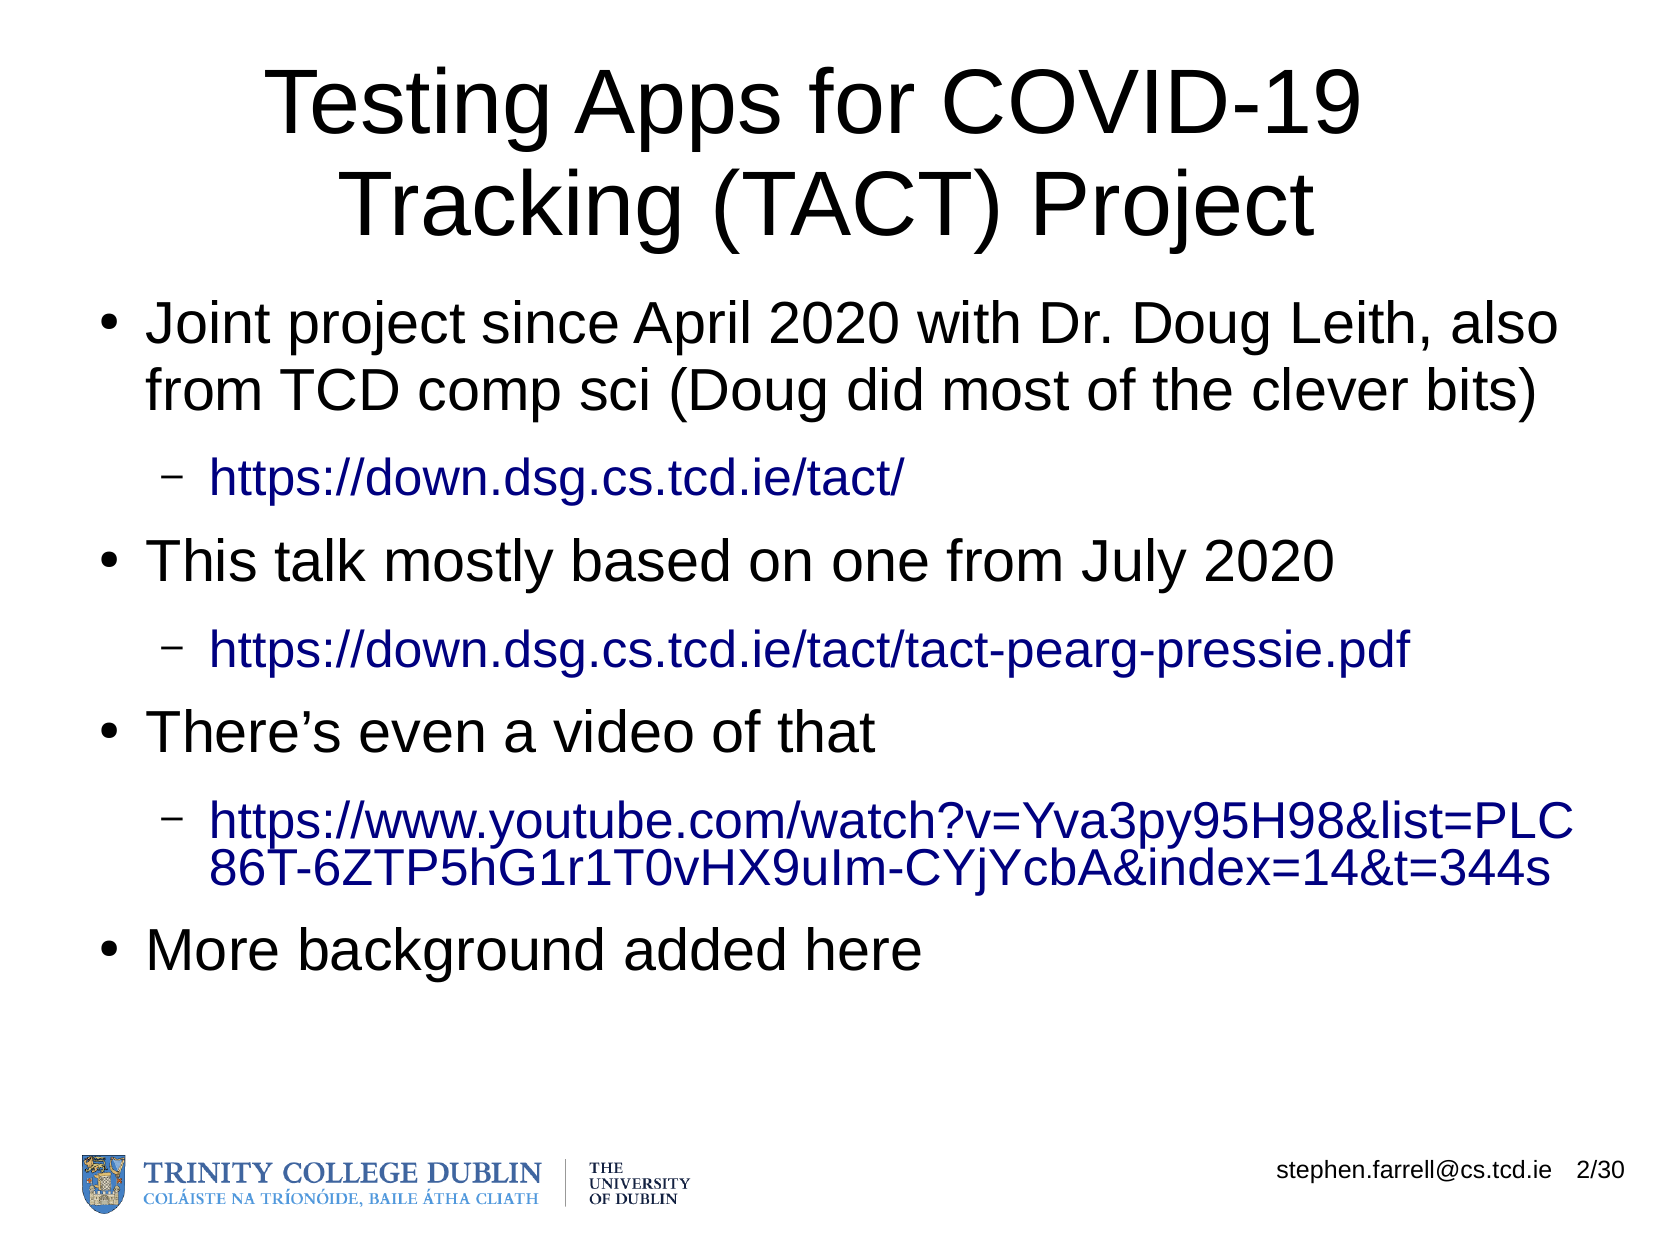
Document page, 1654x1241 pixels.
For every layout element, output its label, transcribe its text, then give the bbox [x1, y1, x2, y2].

picture [82, 1155, 694, 1214]
title Testing Apps for COVID-19 Tracking (TACT) Project [82, 49, 1571, 257]
list Joint project since April 2020 with Dr. Doug Leith, also from TCD comp sci (Doug did most of the clever bits) https://down.dsg.cs.tcd.ie/tact/ This talk mostly based on one from July 2020 https://down.dsg.cs.tcd.ie/tact/tact-pearg-pressie.pdf There’s even a video of that https://www.youtube.com/watch?v=Yva3py95H98&list=PLC86T-6ZTP5hG1r1T0vHX9uIm-CYjYcbA&index=14&t=344s More background added here [82, 290, 1571, 1010]
